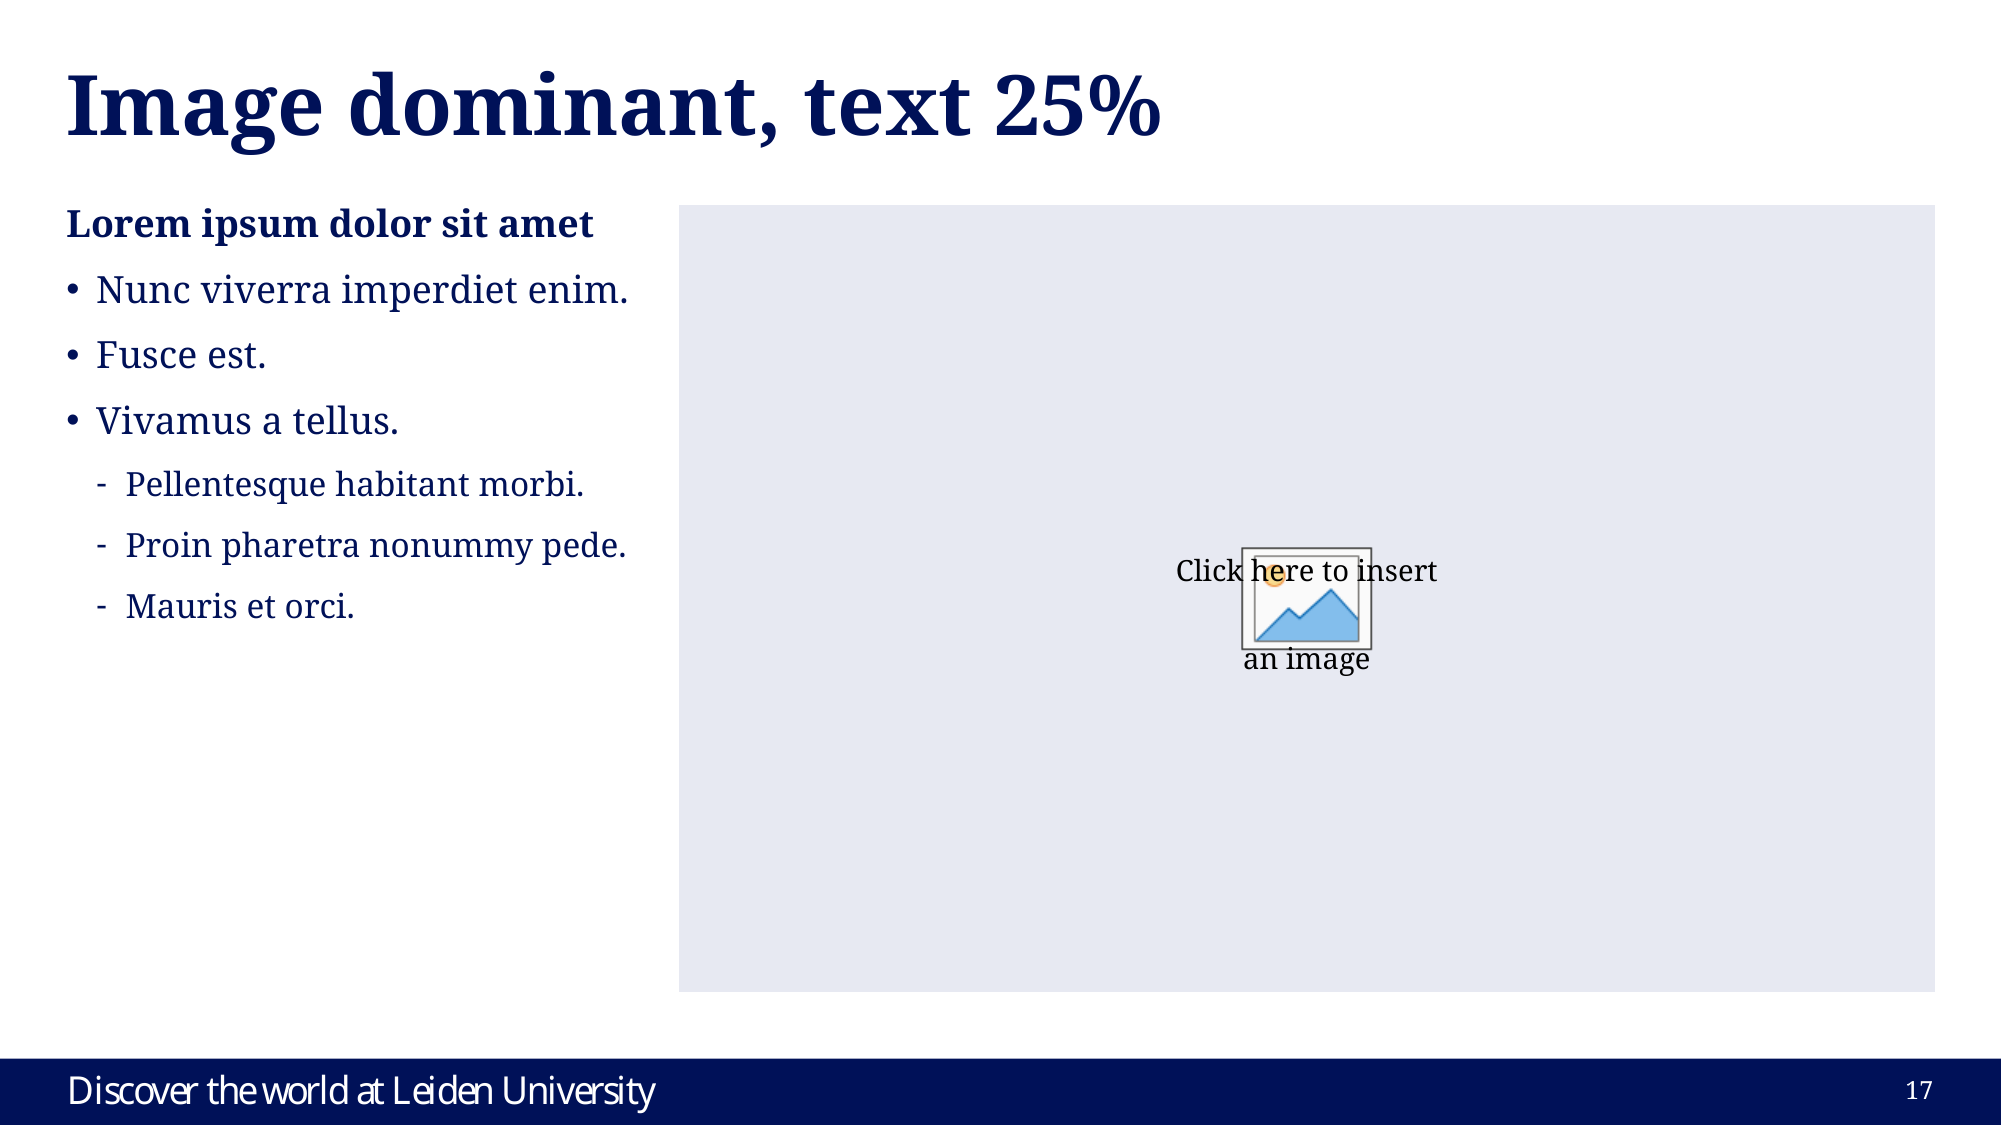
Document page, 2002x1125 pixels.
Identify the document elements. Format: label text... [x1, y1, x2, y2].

list Lorem ipsum dolor sit amet Nunc viverra imperdiet enim. Fusce est. Vivamus a tellus. Pellentesque habitant morbi. Proin pharetra nonummy pede. Mauris et orci. [66, 205, 647, 993]
slide_number <number> [1498, 1061, 1949, 1122]
title Image dominant, text 25% [66, 66, 1935, 138]
picture [679, 205, 1935, 993]
